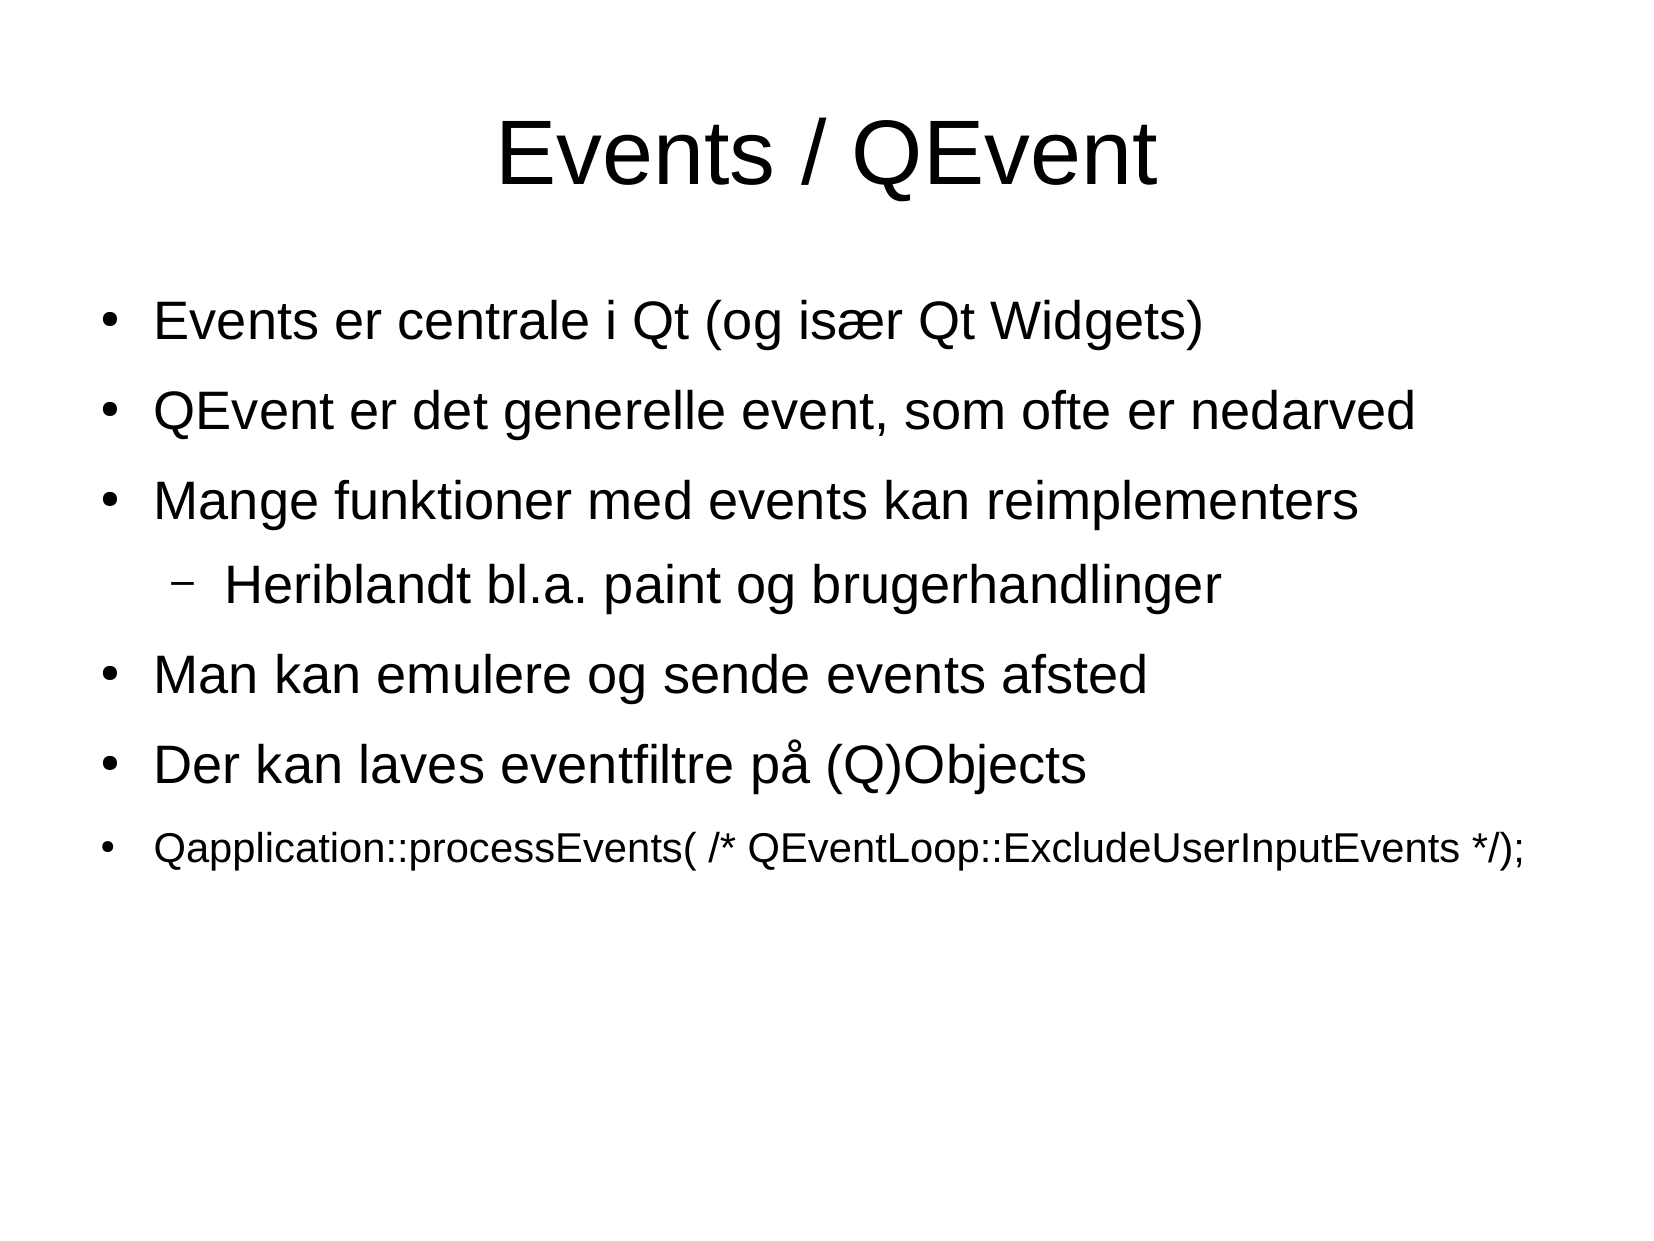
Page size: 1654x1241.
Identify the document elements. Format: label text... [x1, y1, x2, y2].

list Events er centrale i Qt (og især Qt Widgets) QEvent er det generelle event, som ofte er nedarved Mange funktioner med events kan reimplementers Heriblandt bl.a. paint og brugerhandlinger Man kan emulere og sende events afsted Der kan laves eventfiltre på (Q)Objects Qapplication::processEvents( /* QEventLoop::ExcludeUserInputEvents */); [82, 290, 1571, 1010]
title Events / QEvent [82, 49, 1571, 257]
